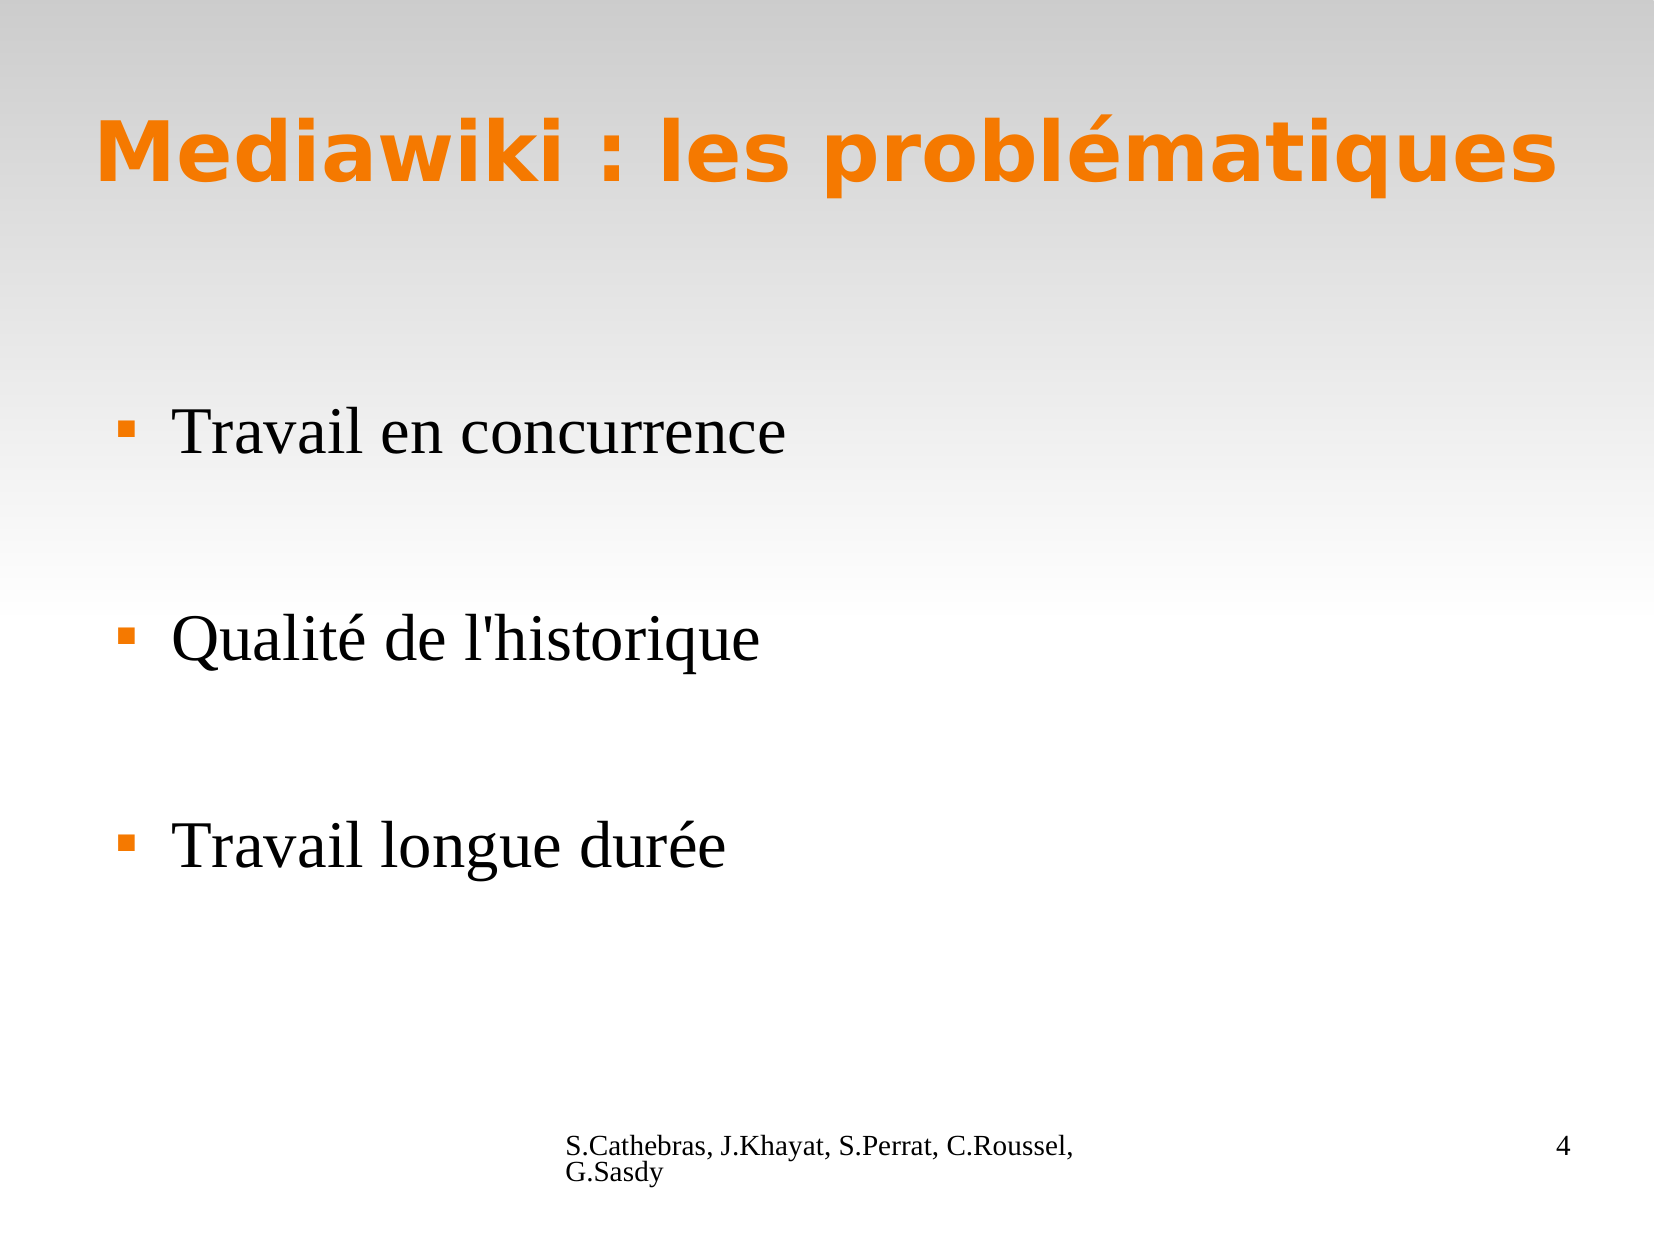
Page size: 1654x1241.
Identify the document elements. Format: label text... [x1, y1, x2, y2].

title Mediawiki : les problématiques [82, 49, 1571, 257]
list Travail en concurrence Qualité de l'historique Travail longue durée [82, 290, 1571, 1109]
